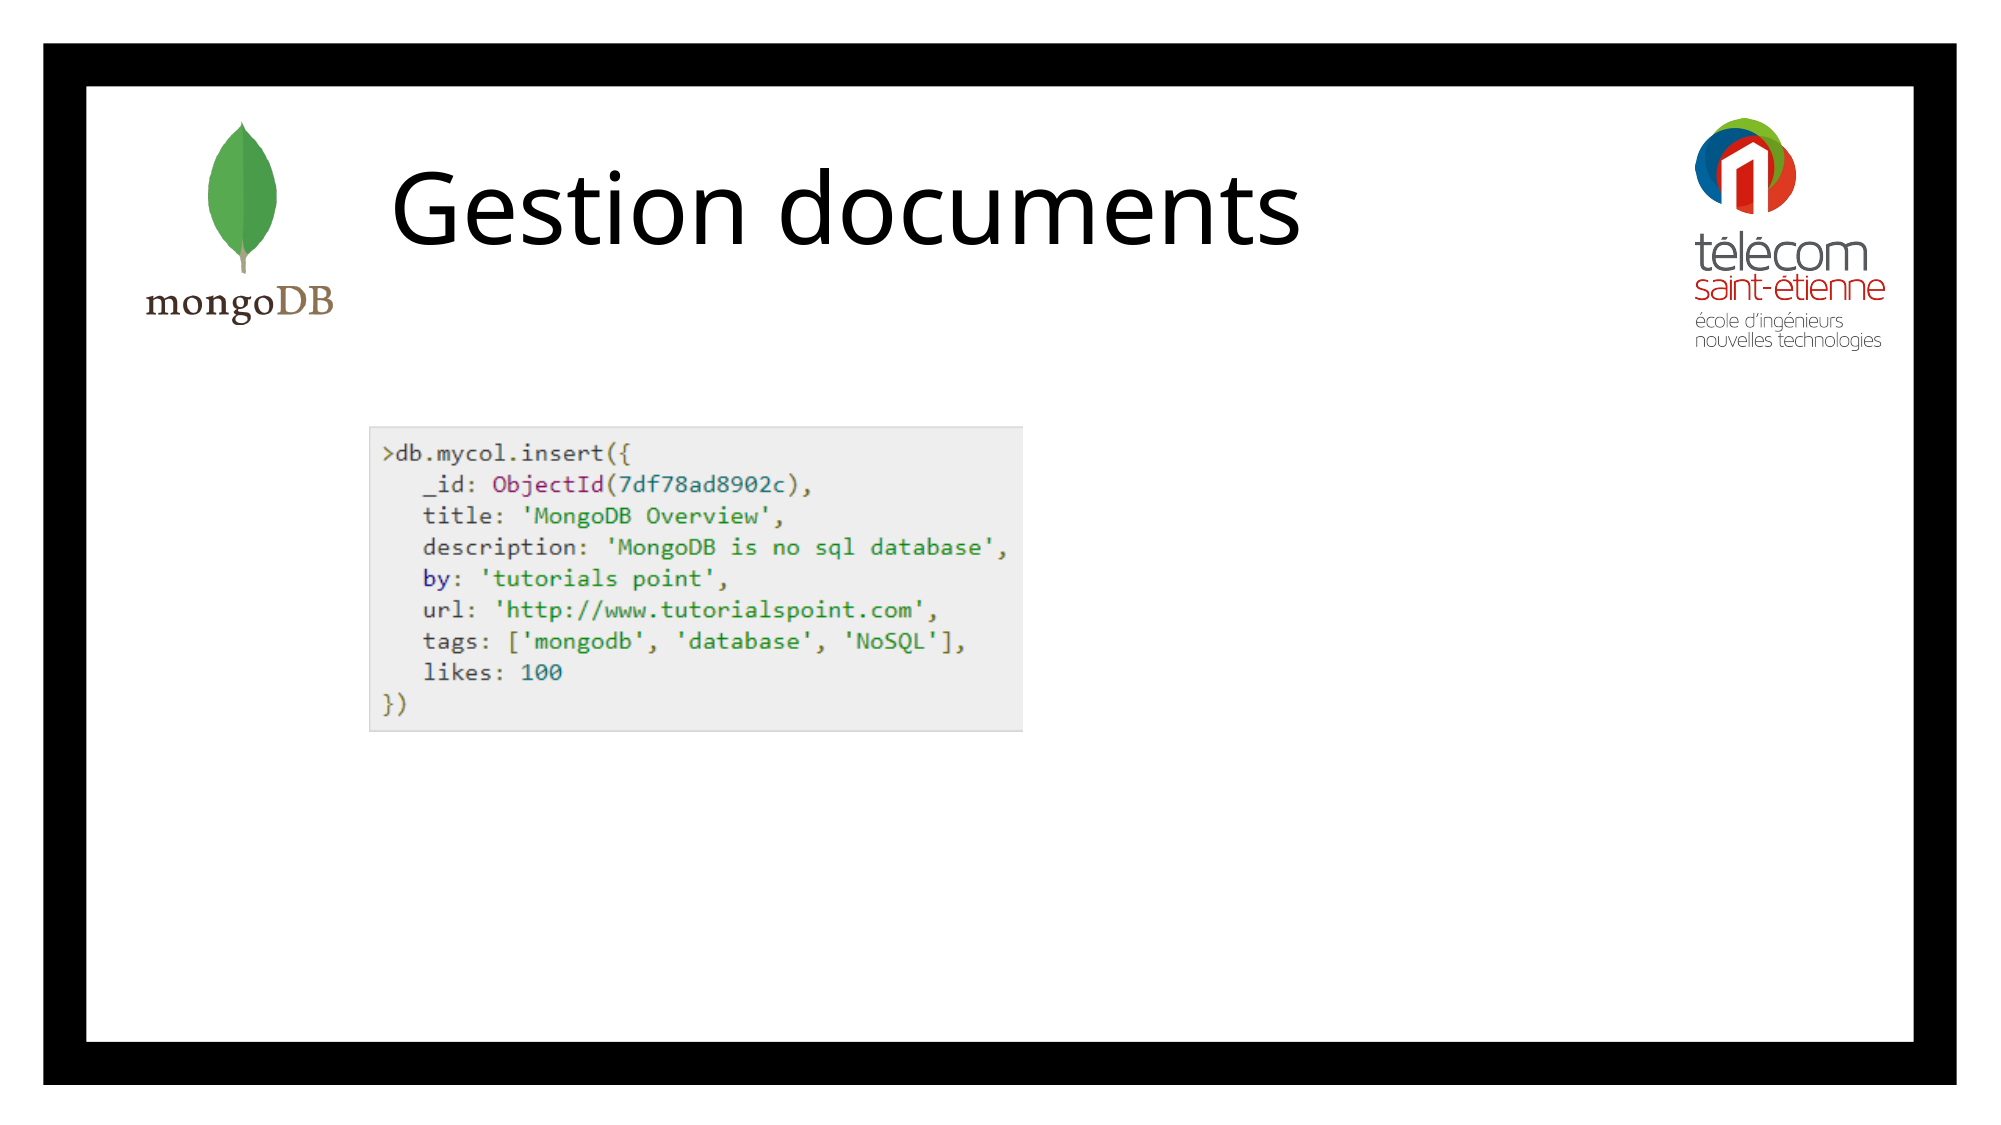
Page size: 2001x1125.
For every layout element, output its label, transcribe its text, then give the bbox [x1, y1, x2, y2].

picture [145, 121, 333, 325]
picture [1715, 134, 1730, 138]
title Gestion documents [369, 138, 1849, 304]
picture [1695, 118, 1885, 351]
picture [369, 425, 1023, 732]
